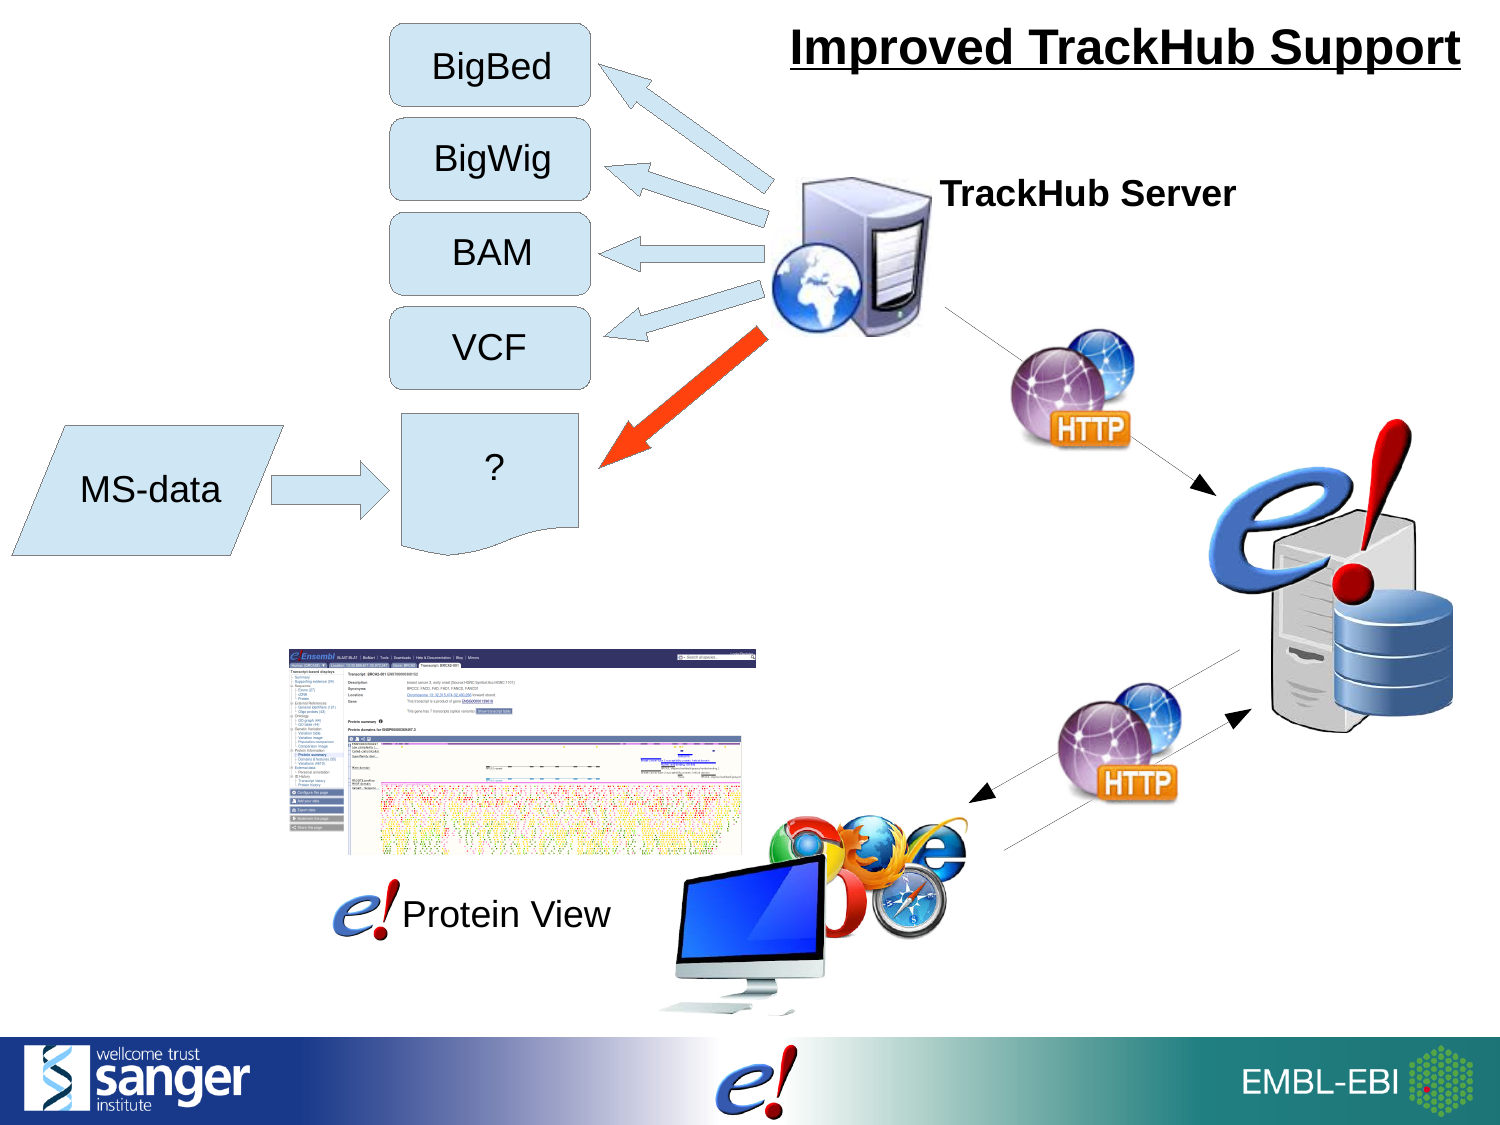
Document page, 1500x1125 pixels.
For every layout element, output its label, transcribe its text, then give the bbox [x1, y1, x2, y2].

text_box [389, 306, 591, 390]
text_box [598, 63, 775, 194]
picture [330, 877, 402, 945]
text_box [603, 280, 765, 342]
text_box Improved TrackHub Support [774, 12, 1477, 83]
text_box [598, 325, 769, 469]
text_box MS-data [65, 460, 237, 518]
text_box VCF [437, 318, 542, 376]
picture [0, 1037, 1500, 1125]
text_box [271, 460, 390, 520]
picture [991, 322, 1158, 461]
text_box BAM [437, 224, 548, 282]
text_box [389, 23, 591, 107]
text_box TrackHub Server [924, 165, 1252, 225]
text_box [389, 212, 591, 296]
text_box [11, 425, 284, 556]
text_box [604, 162, 770, 228]
picture [771, 177, 932, 337]
text_box [598, 236, 765, 272]
text_box [401, 413, 579, 556]
picture [1201, 413, 1453, 733]
text_box ? [469, 439, 520, 497]
text_box BigBed [416, 37, 567, 95]
text_box [389, 117, 591, 201]
text_box BigWig [418, 129, 567, 187]
picture [1038, 676, 1205, 815]
picture [289, 649, 969, 1016]
text_box Protein View [402, 885, 626, 943]
